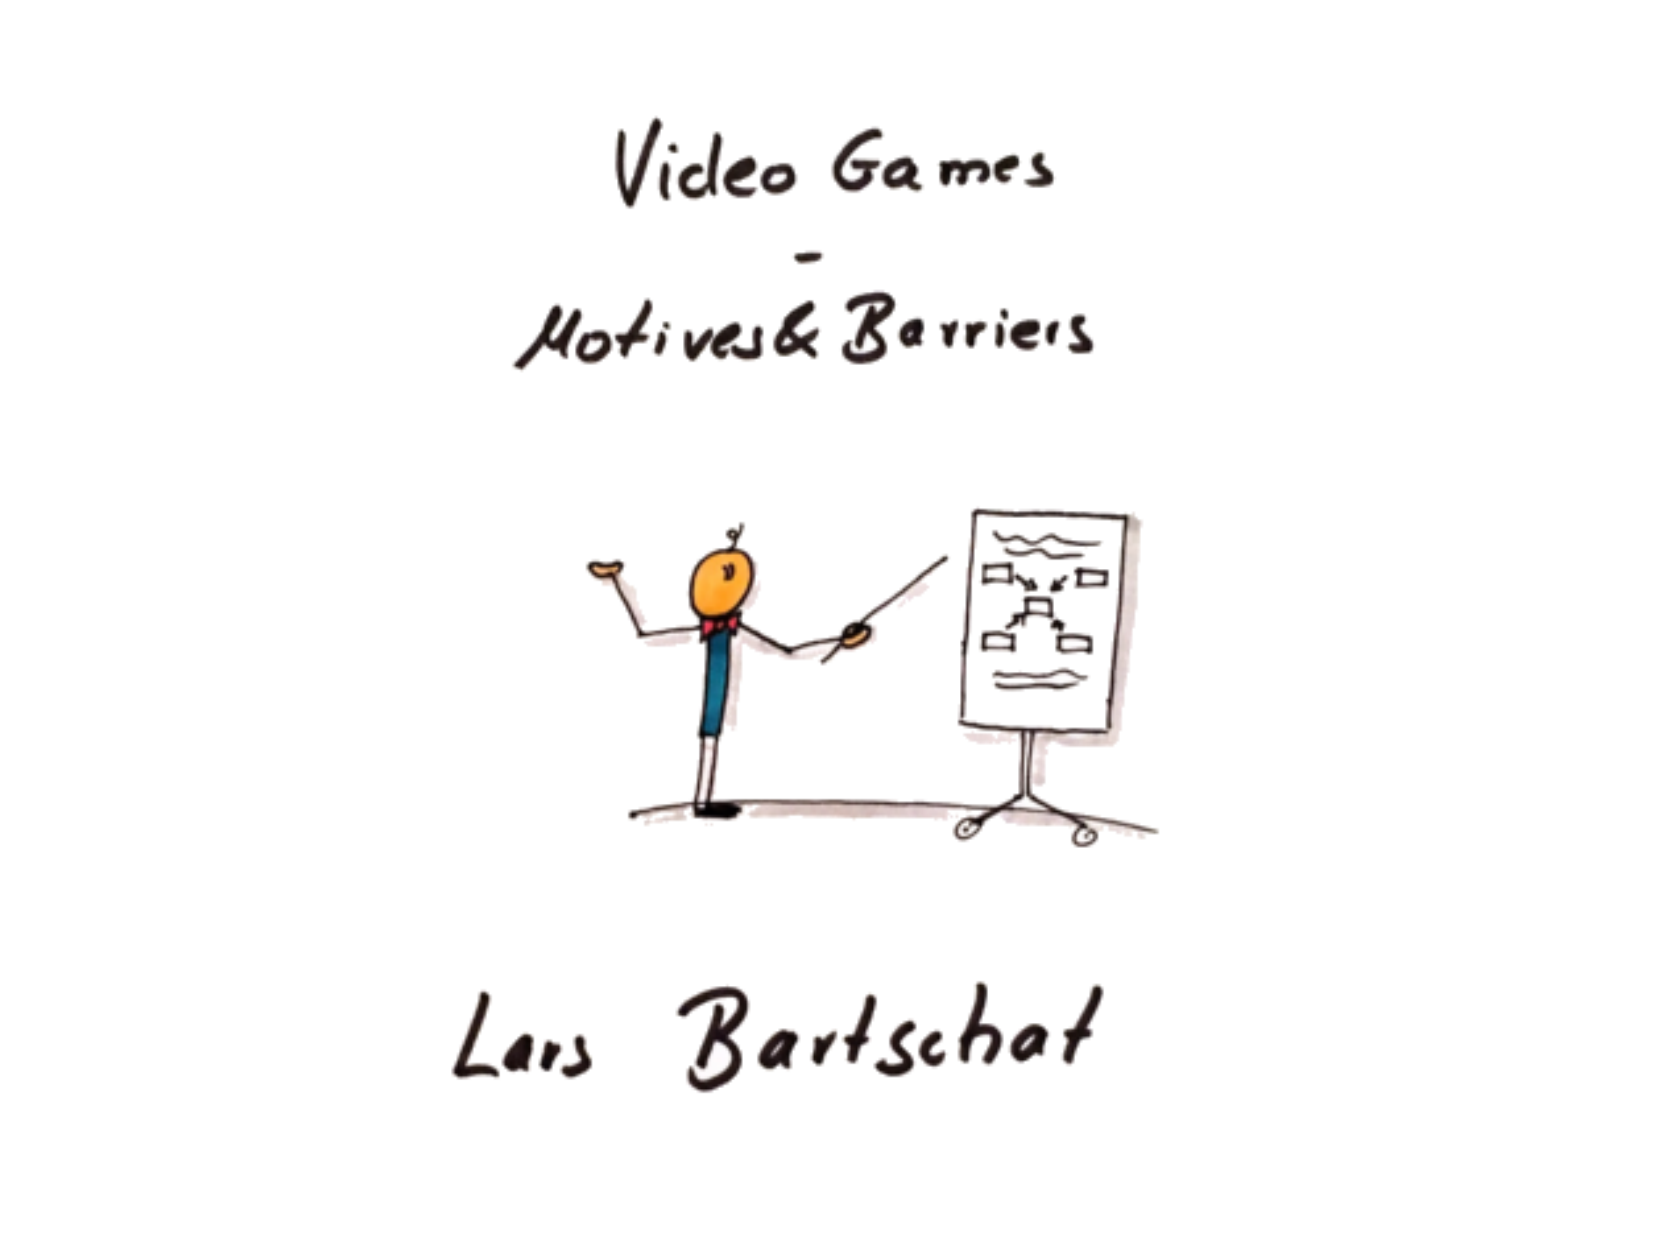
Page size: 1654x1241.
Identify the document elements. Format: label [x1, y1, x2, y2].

picture [421, 64, 1228, 1117]
